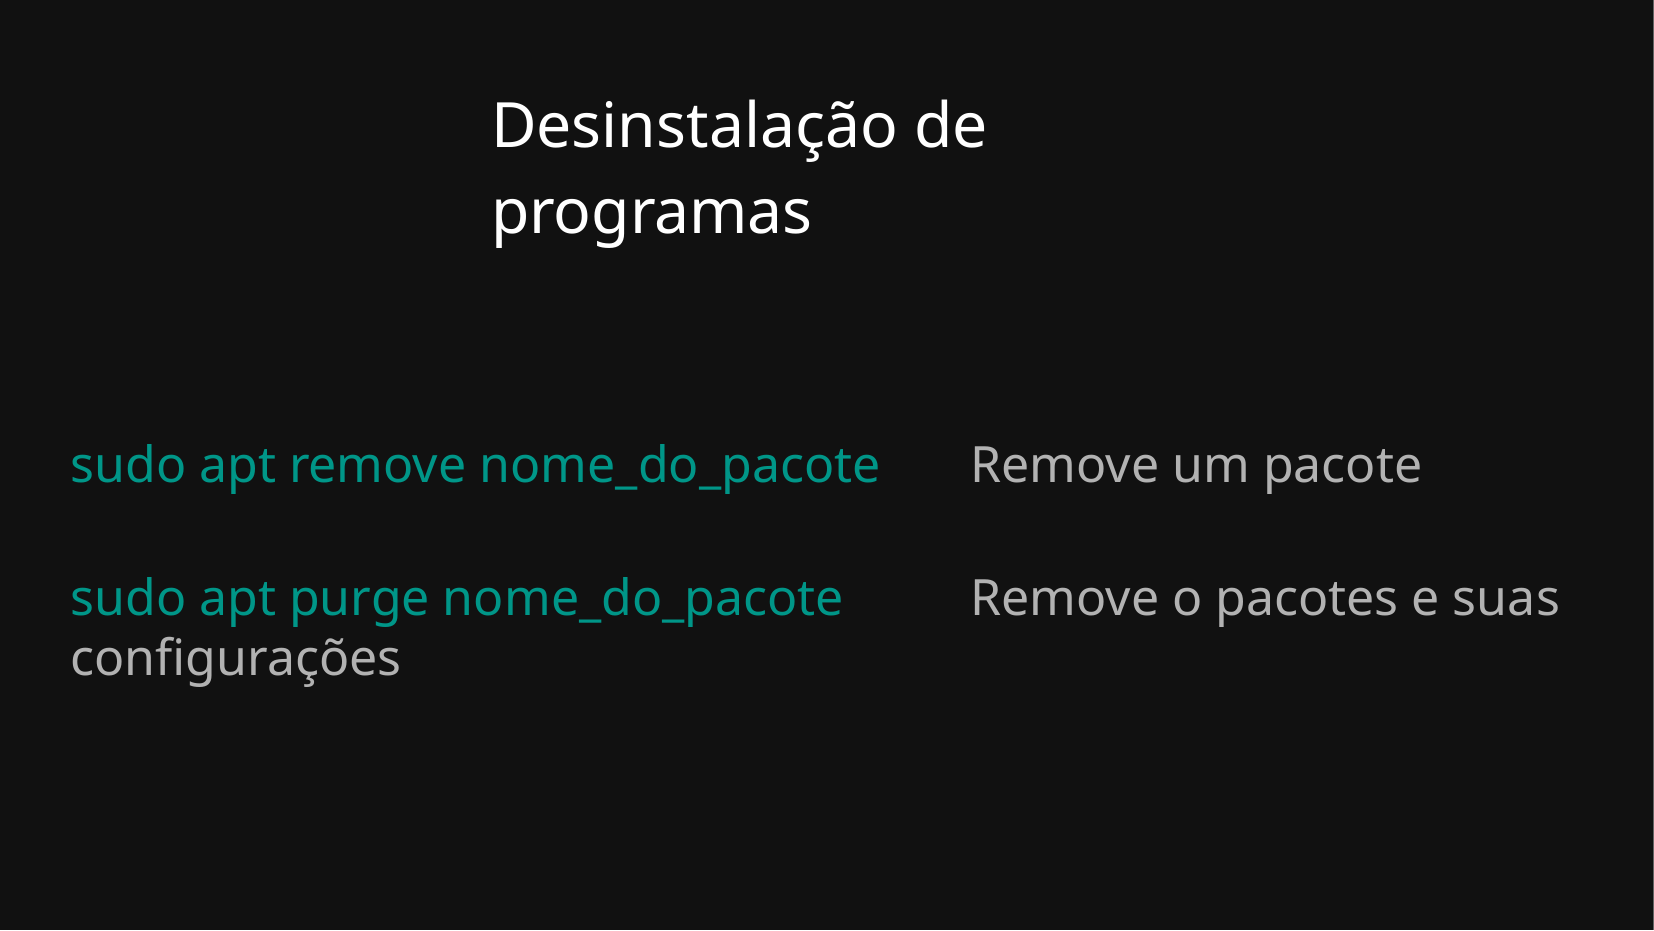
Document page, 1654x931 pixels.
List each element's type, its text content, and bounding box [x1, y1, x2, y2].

text_box Desinstalação de programas [491, 63, 1163, 176]
text_box sudo apt purge nome_do_pacote Remove o pacotes e suas configurações [55, 550, 1643, 633]
text_box sudo apt remove nome_do_pacote Remove um pacote [55, 416, 1623, 500]
